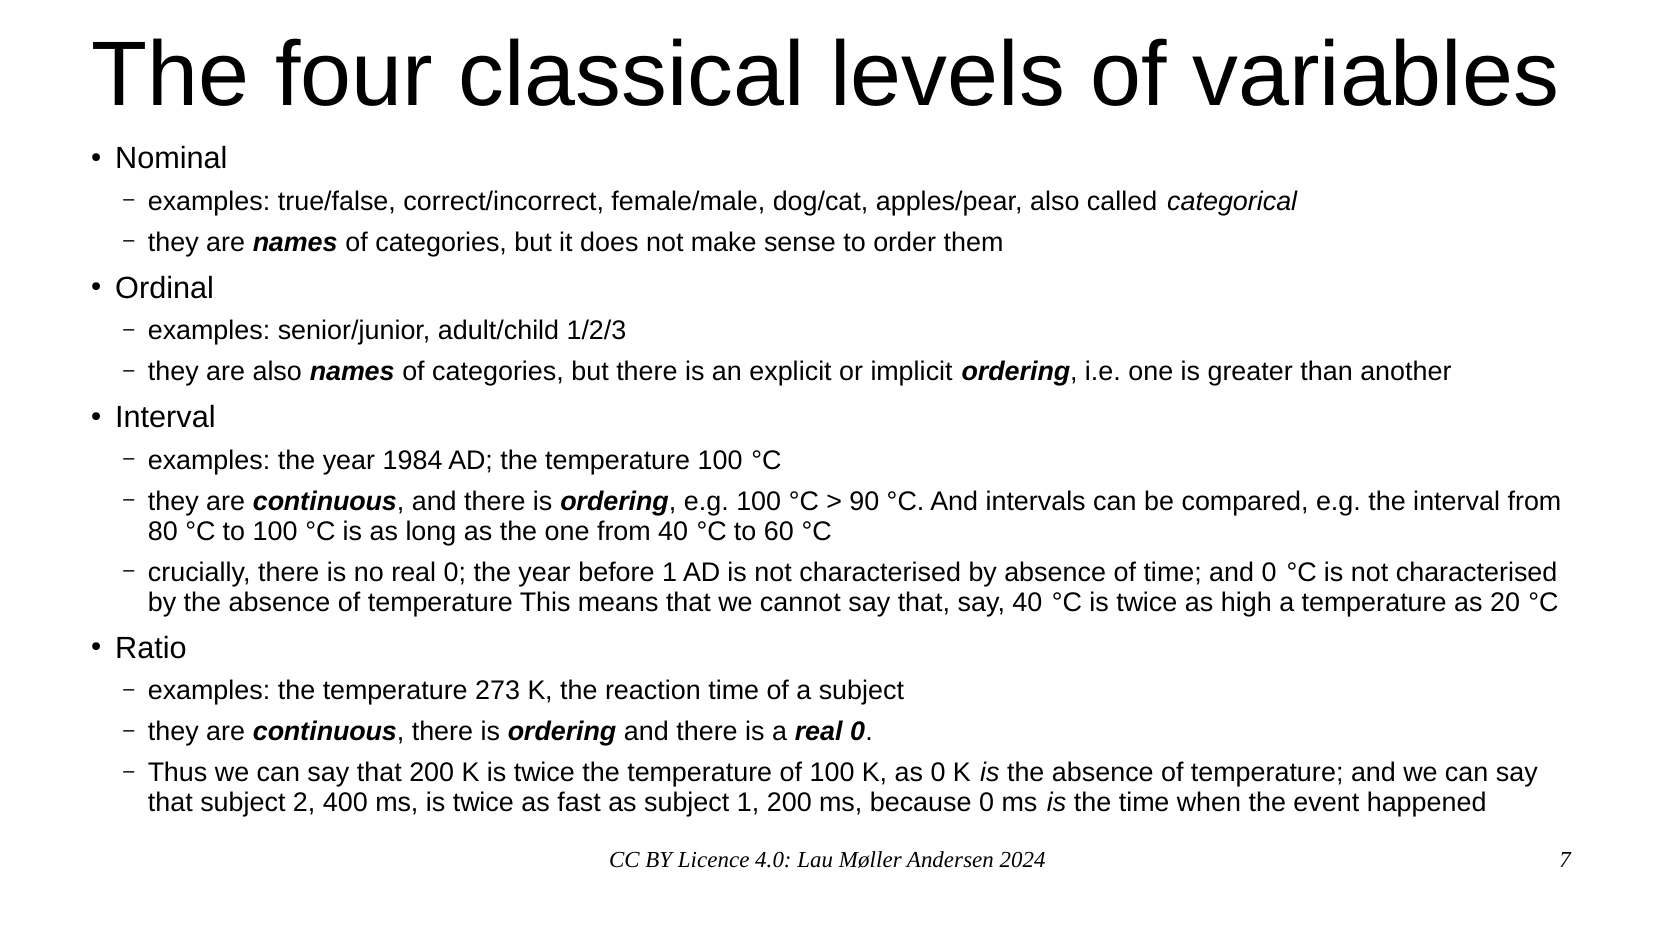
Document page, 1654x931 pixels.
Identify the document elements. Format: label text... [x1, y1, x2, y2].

title The four classical levels of variables [82, 0, 1571, 140]
list Nominal examples: true/false, correct/incorrect, female/male, dog/cat, apples/pear, also called categorical they are names of categories, but it does not make sense to order them Ordinal examples: senior/junior, adult/child 1/2/3 they are also names of categories, but there is an explicit or implicit ordering, i.e. one is greater than another Interval examples: the year 1984 AD; the temperature 100 °C they are continuous, and there is ordering, e.g. 100 °C > 90 °C. And intervals can be compared, e.g. the interval from 80 °C to 100 °C is as long as the one from 40 °C to 60 °C crucially, there is no real 0; the year before 1 AD is not characterised by absence of time; and 0 °C is not characterised by the absence of temperature This means that we cannot say that, say, 40 °C is twice as high a temperature as 20 °C Ratio examples: the temperature 273 K, the reaction time of a subject they are continuous, there is ordering and there is a real 0. Thus we can say that 200 K is twice the temperature of 100 K, as 0 K is the absence of temperature; and we can say that subject 2, 400 ms, is twice as fast as subject 1, 200 ms, because 0 ms is the time when the event happened [82, 140, 1571, 821]
